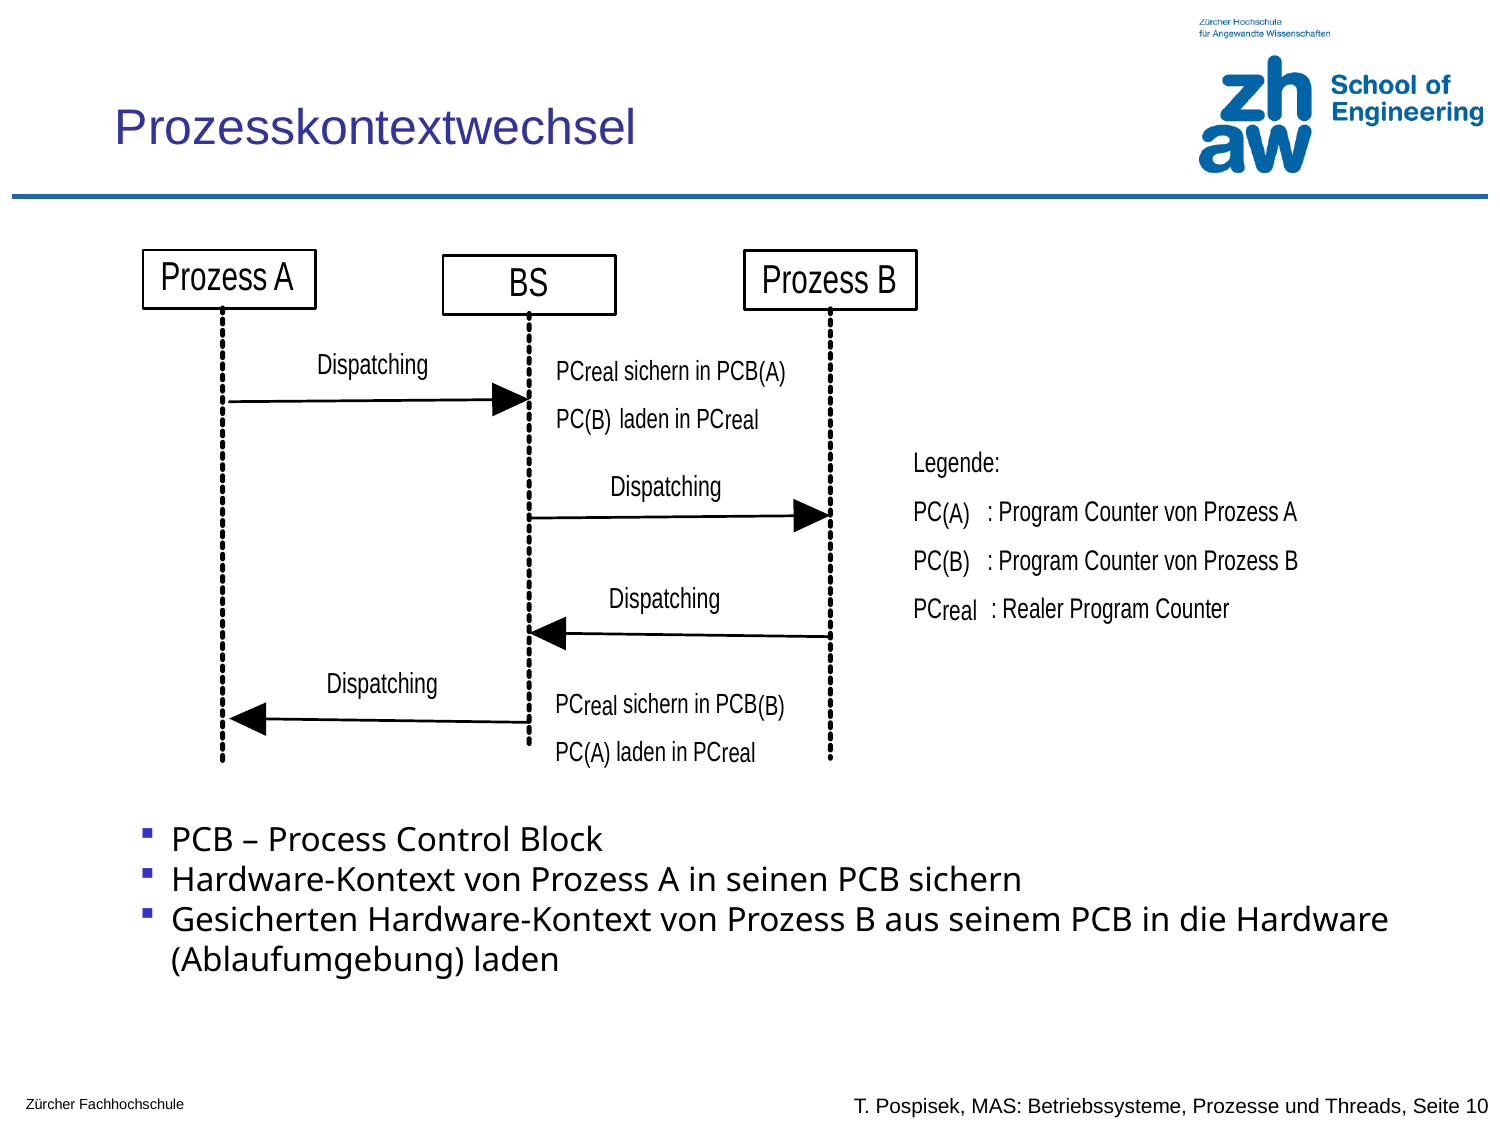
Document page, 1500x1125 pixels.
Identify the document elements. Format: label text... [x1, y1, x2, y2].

title Prozesskontextwechsel [99, 50, 1379, 163]
text_box PCB – Process Control Block Hardware-Kontext von Prozess A in seinen PCB sichern Gesicherten Hardware-Kontext von Prozess B aus seinem PCB in die Hardware (Ablaufumgebung) laden [124, 810, 1413, 986]
picture [141, 248, 1323, 768]
picture [1199, 19, 1483, 173]
